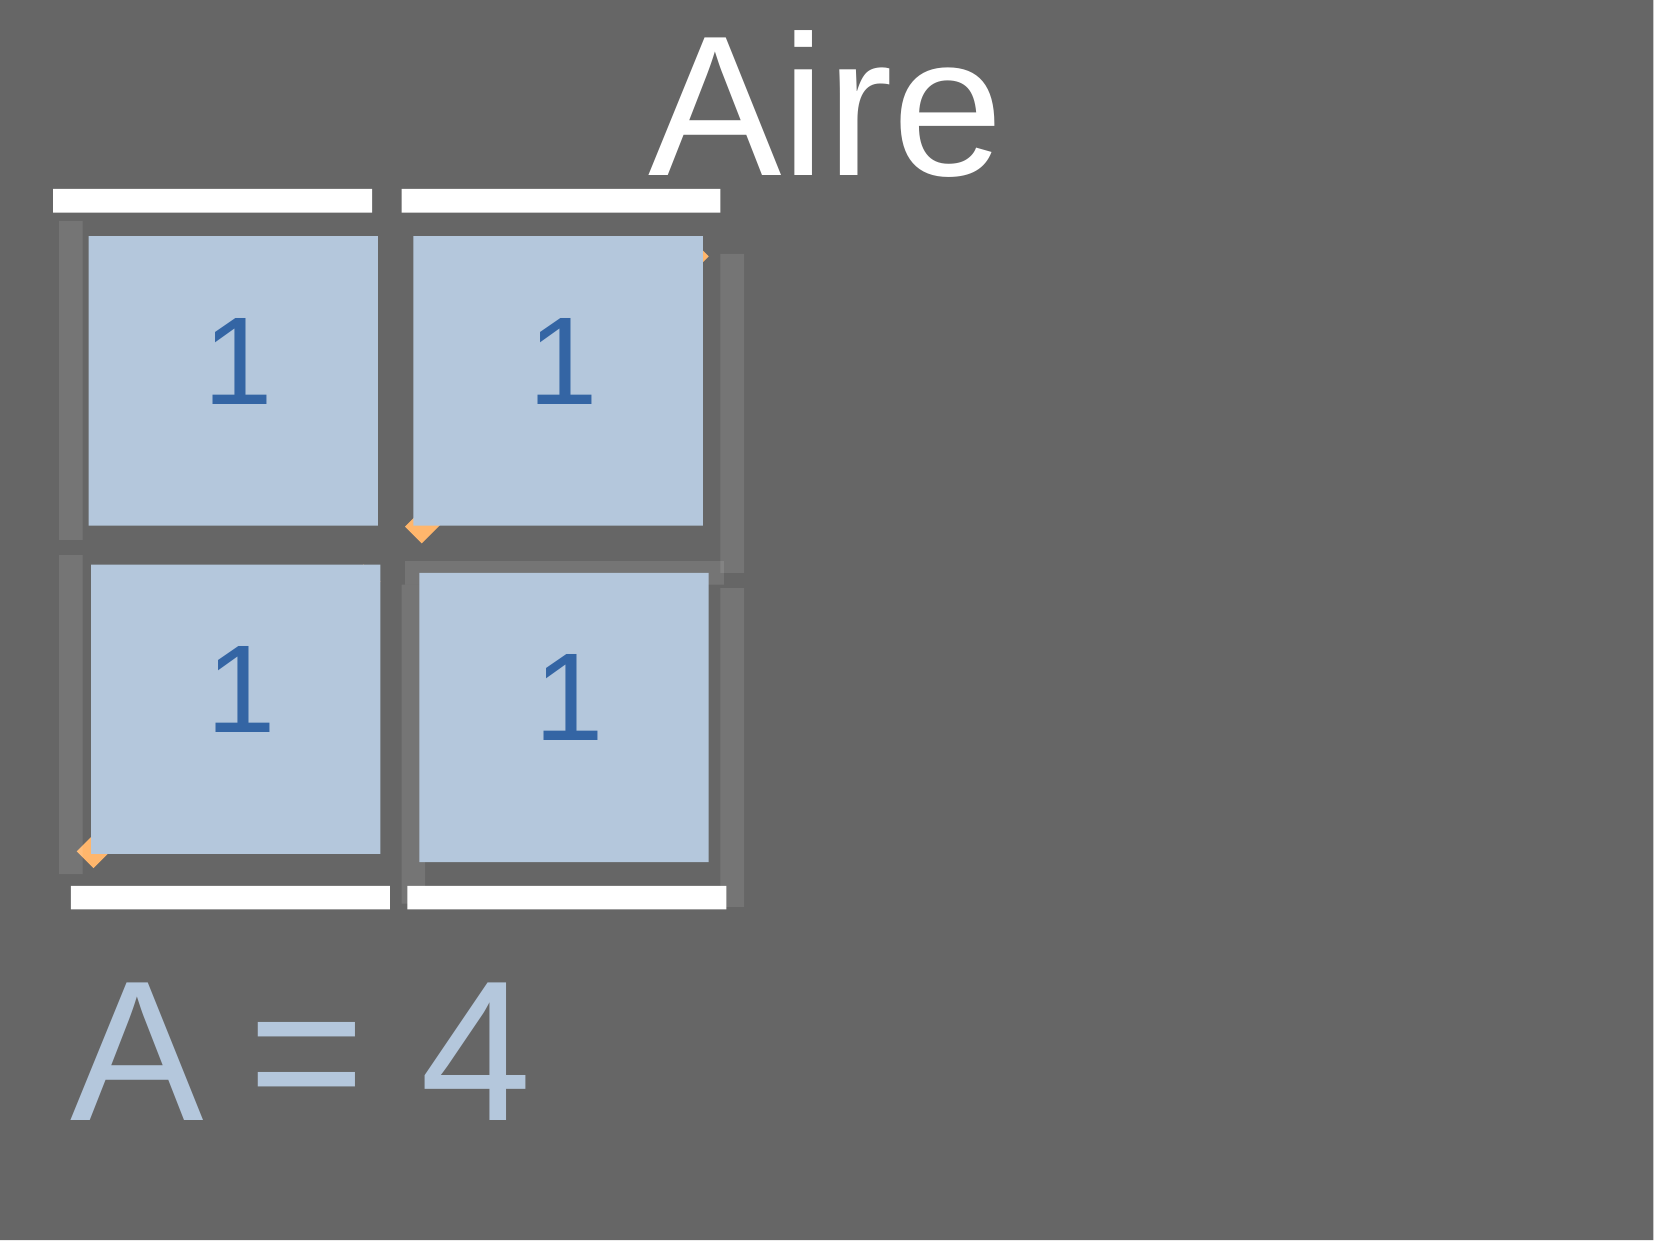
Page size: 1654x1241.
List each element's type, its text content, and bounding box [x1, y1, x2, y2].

title A = 4 [70, 921, 1017, 1182]
text_box 1 [191, 611, 291, 767]
text_box [0, 0, 1654, 1241]
text_box [401, 188, 721, 213]
text_box 1 [519, 620, 619, 775]
title Aire [353, 0, 1300, 237]
text_box 1 [513, 283, 613, 439]
text_box 1 [188, 283, 289, 439]
